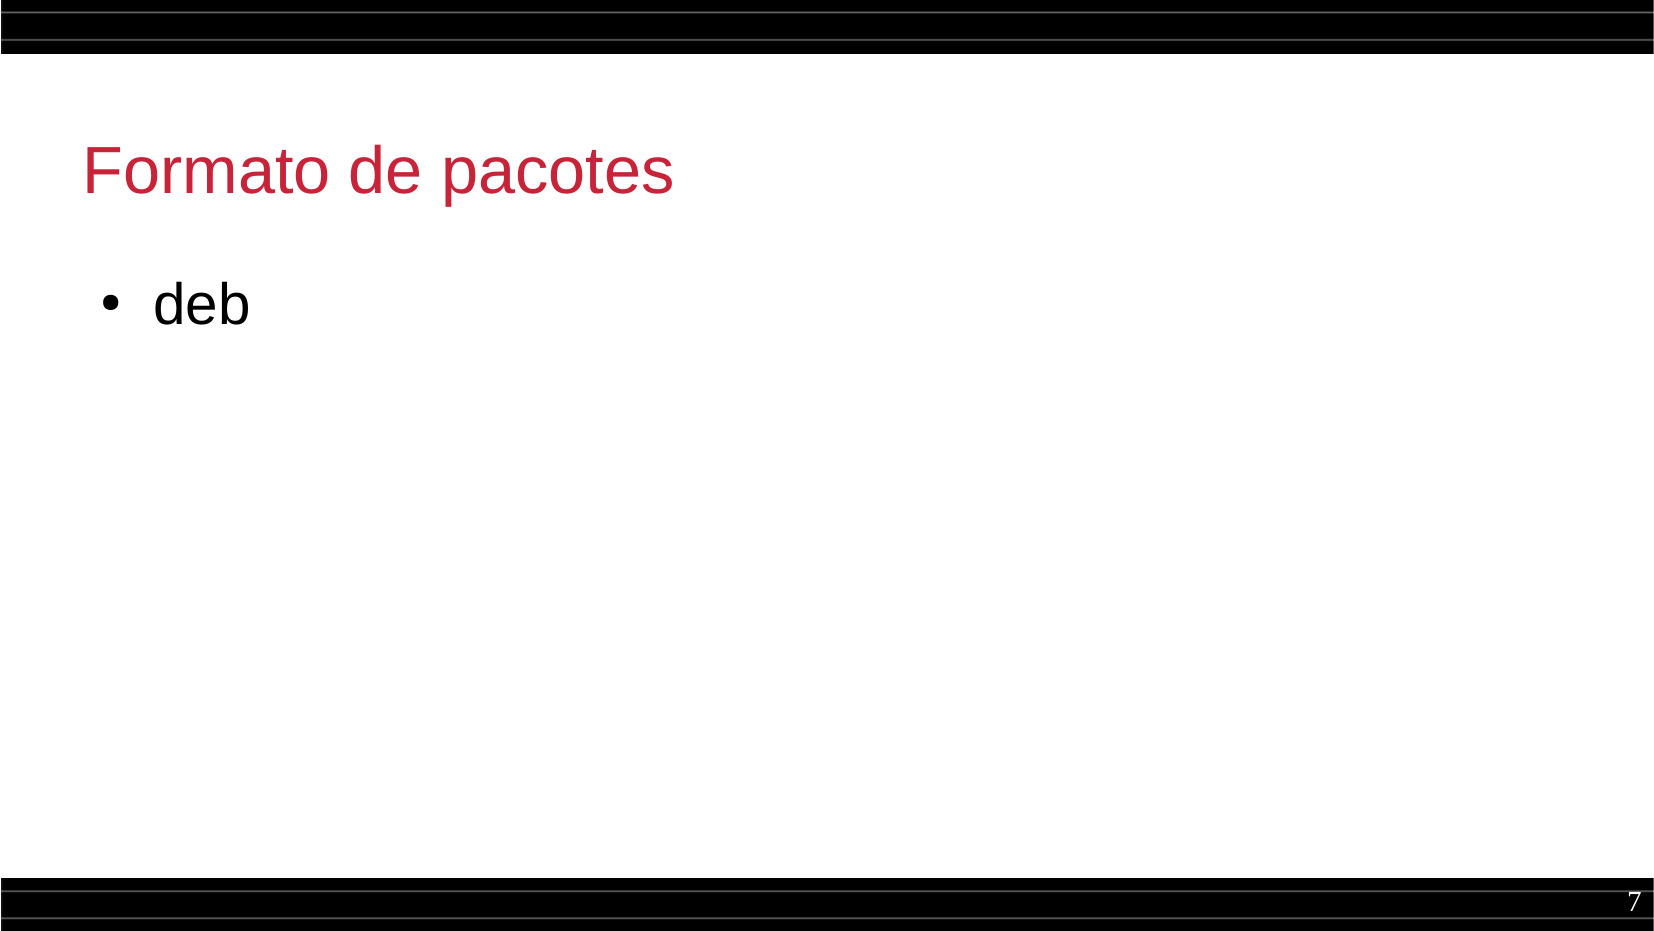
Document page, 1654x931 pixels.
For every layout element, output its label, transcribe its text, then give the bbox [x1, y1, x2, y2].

picture [1, 0, 1654, 54]
title Formato de pacotes [82, 92, 1571, 249]
list deb [82, 271, 1571, 758]
picture [1, 878, 1654, 931]
